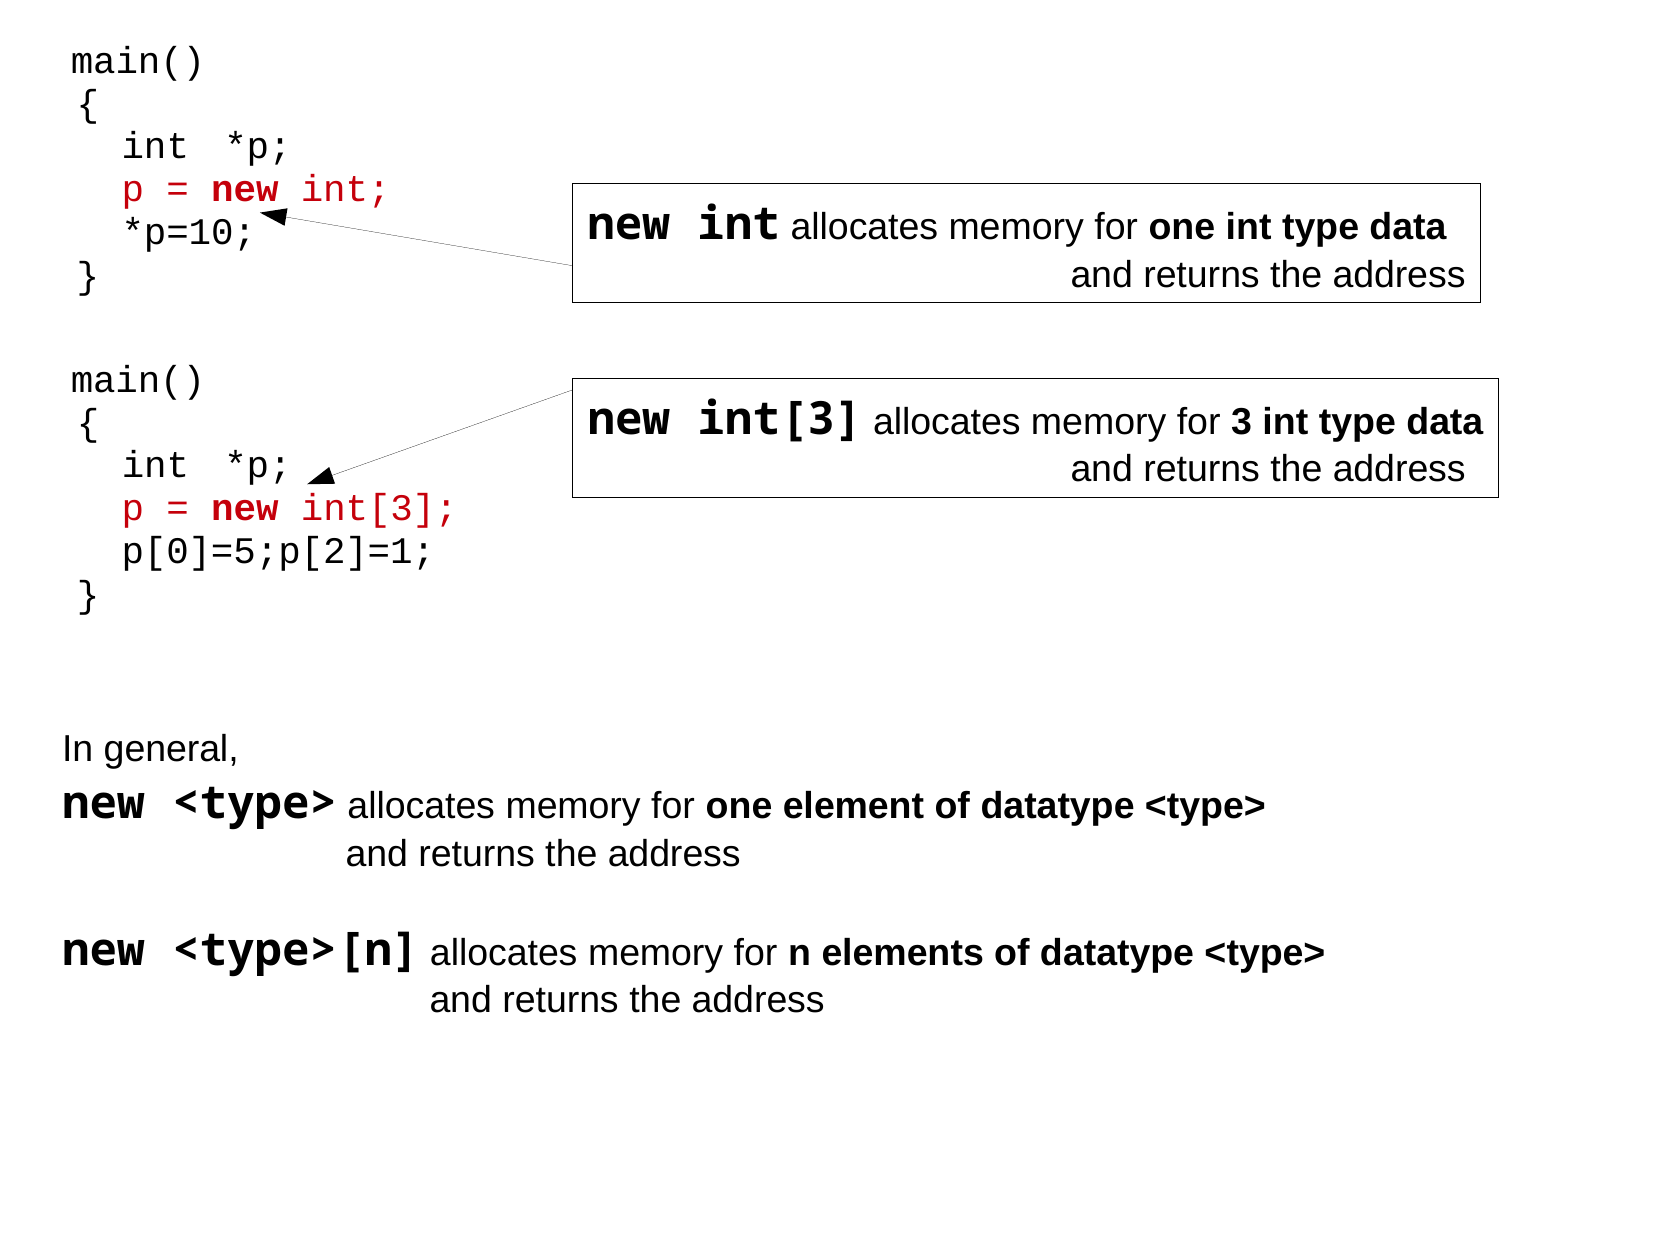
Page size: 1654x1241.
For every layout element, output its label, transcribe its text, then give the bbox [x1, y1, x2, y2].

text_box In general, new <type> allocates memory for one element of datatype <type> and returns the address new <type>[n] allocates memory for n elements of datatype <type> and returns the address [47, 720, 1352, 1013]
text_box new int allocates memory for one int type data and returns the address [572, 183, 1481, 295]
text_box main() { int *p; p = new int; *p=10; } [53, 34, 1247, 314]
text_box main() { int *p; p = new int[3]; p[0]=5;p[2]=1; } [573, 490, 1247, 497]
text_box main() { int *p; p = new int[3]; p[0]=5;p[2]=1; } [53, 353, 1247, 633]
text_box new int[3] allocates memory for 3 int type data and returns the address [572, 378, 1499, 490]
text_box main() { int *p; p = new int; *p=10; } [573, 295, 1247, 302]
